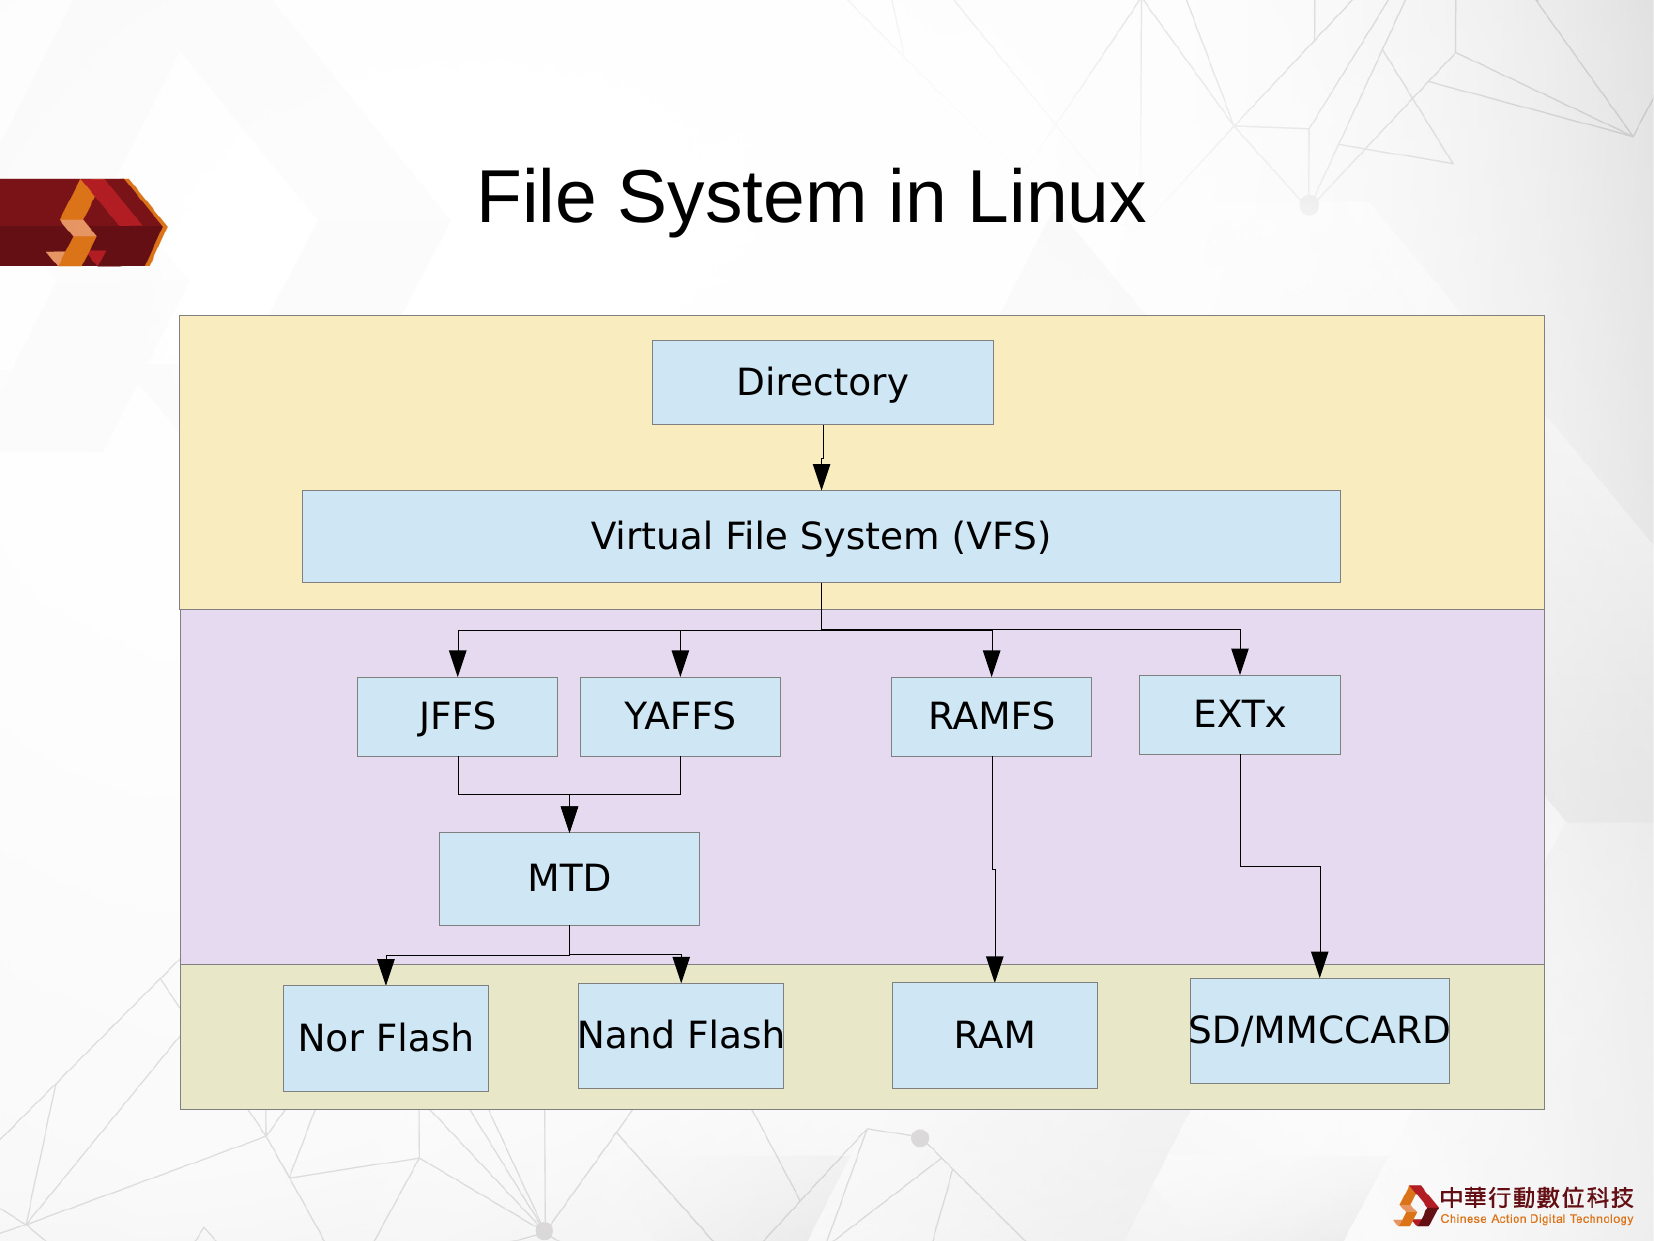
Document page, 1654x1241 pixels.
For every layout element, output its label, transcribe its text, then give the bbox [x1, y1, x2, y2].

text_box [179, 315, 1545, 1110]
text_box Virtual File System (VFS) [302, 490, 1341, 583]
text_box Nand Flash [578, 983, 784, 1089]
text_box MTD [439, 832, 700, 926]
text_box EXTx [1139, 675, 1341, 755]
title File System in Linux [118, 112, 1506, 281]
text_box RAM [892, 982, 1098, 1089]
text_box SD/MMCCARD [1190, 978, 1450, 1084]
text_box JFFS [357, 677, 558, 757]
text_box YAFFS [580, 677, 781, 757]
picture [0, 0, 1654, 1241]
text_box Nor Flash [283, 985, 489, 1092]
text_box Directory [652, 340, 994, 425]
text_box RAMFS [891, 677, 1092, 757]
